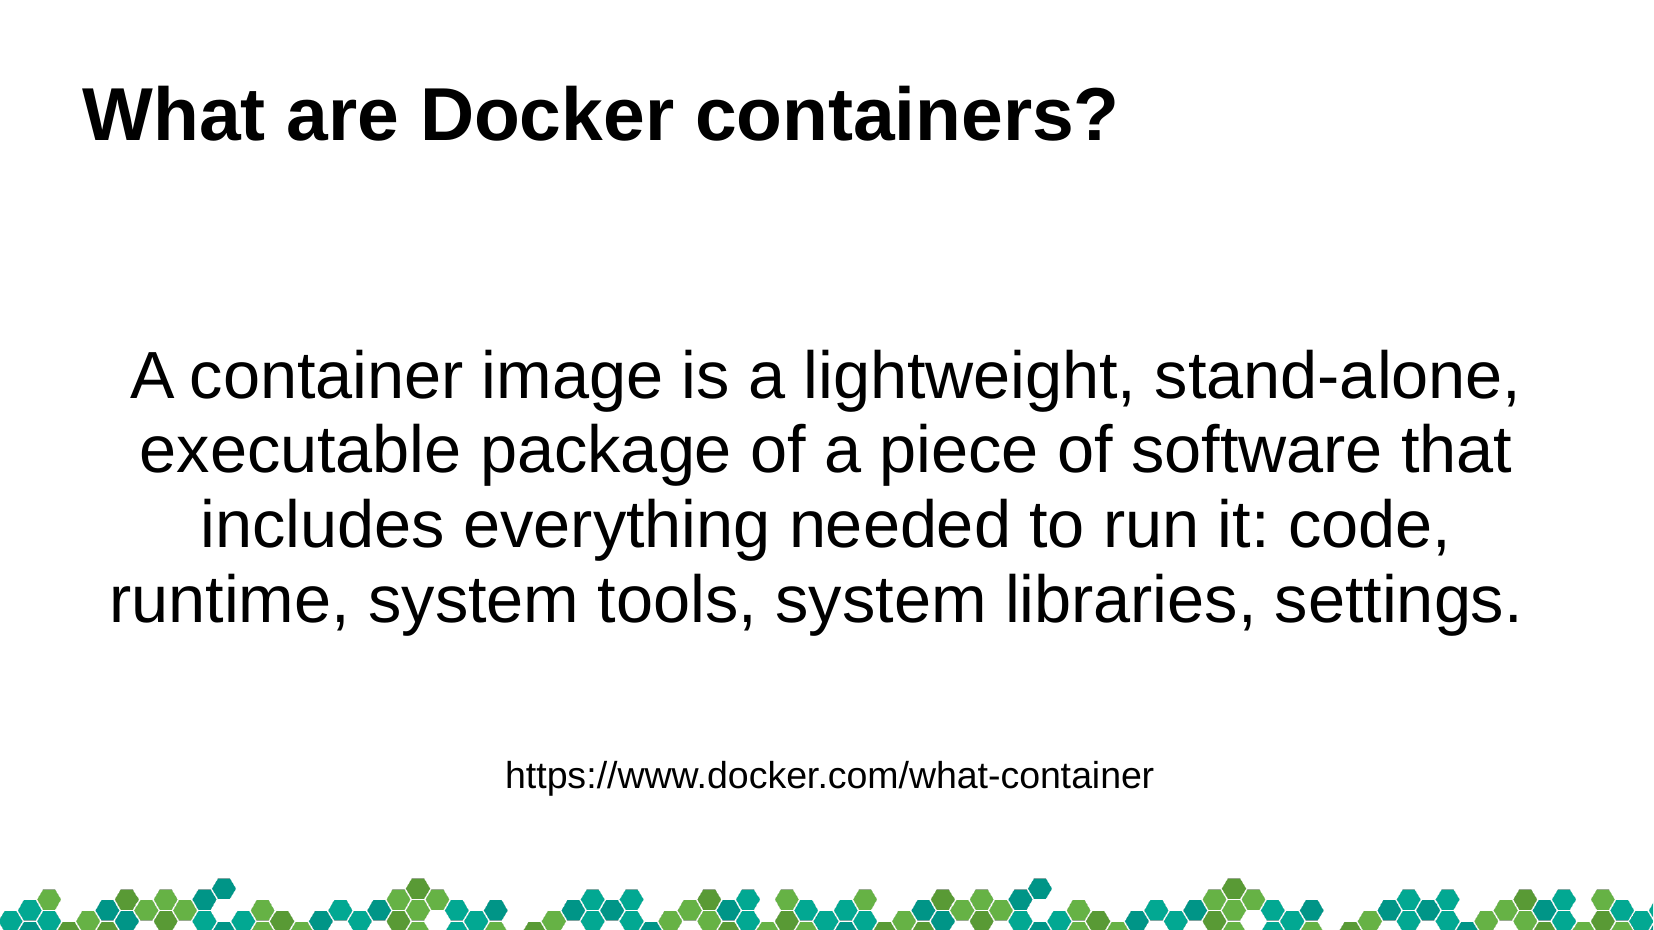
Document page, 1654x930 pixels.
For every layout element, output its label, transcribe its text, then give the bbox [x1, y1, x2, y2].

text_box https://www.docker.com/what-container [490, 746, 1170, 804]
title What are Docker containers? [82, 37, 1571, 193]
picture [0, 870, 1654, 930]
subtitle A container image is a lightweight, stand-alone, executable package of a piece of software that includes everything needed to run it: code, runtime, system tools, system libraries, settings. [82, 217, 1571, 757]
